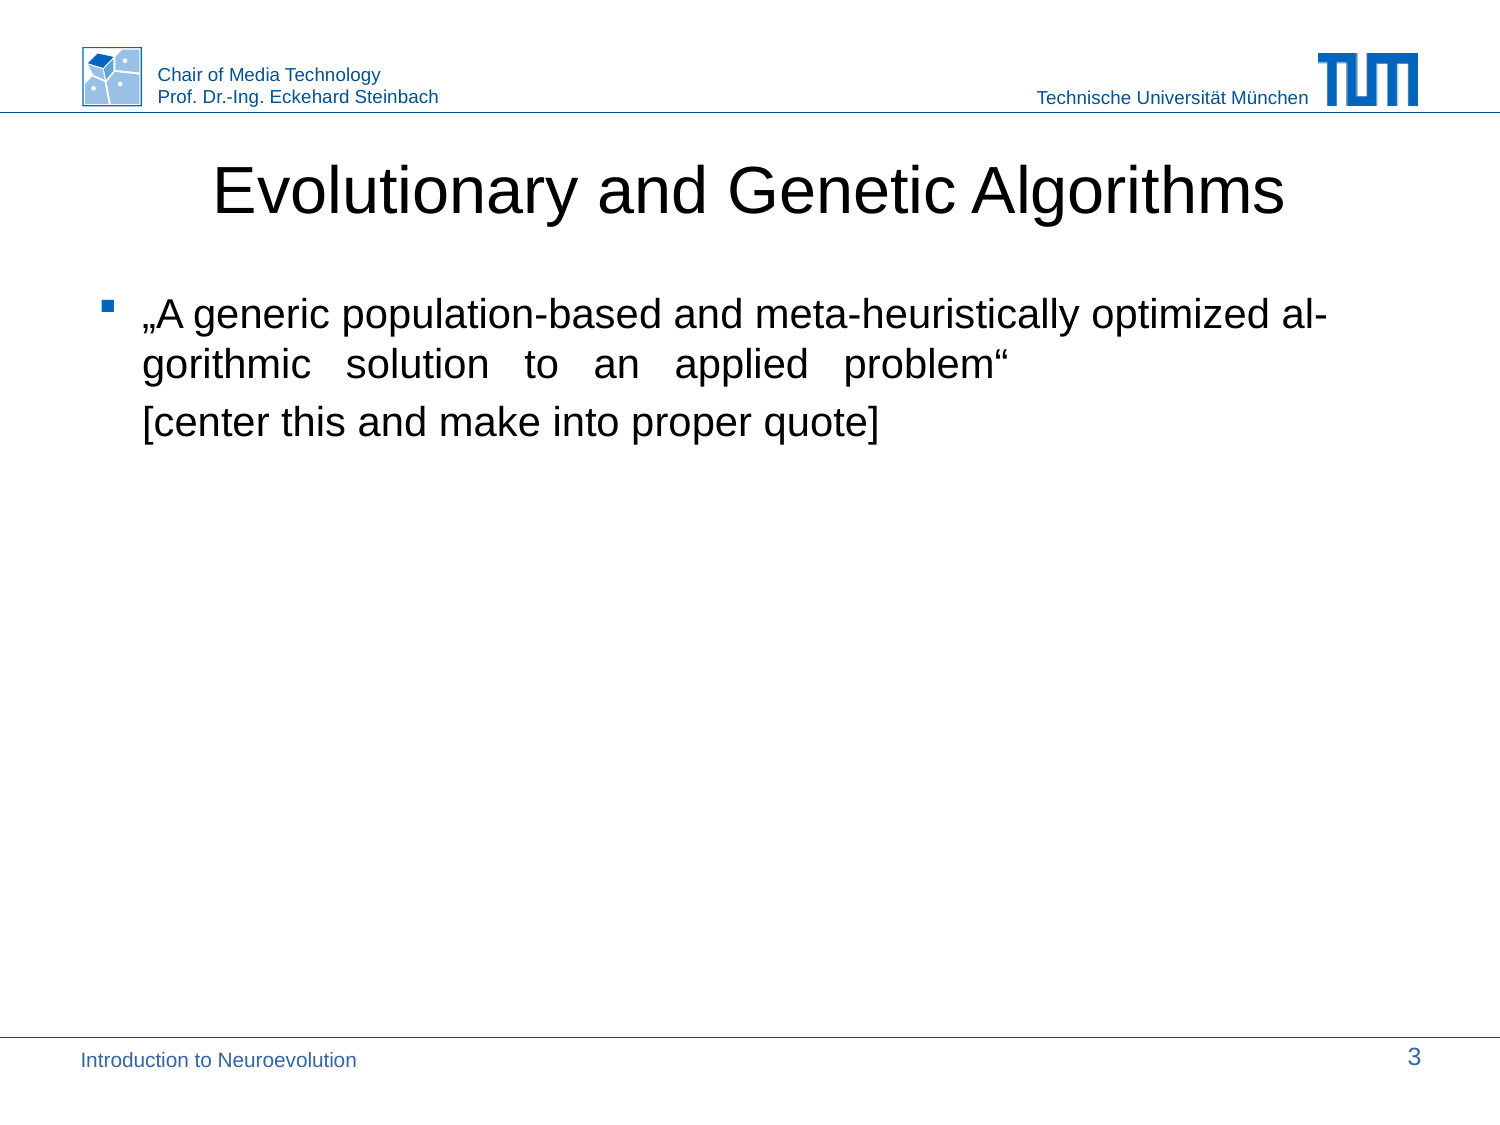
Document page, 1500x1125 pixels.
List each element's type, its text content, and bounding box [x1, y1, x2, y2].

text_box <number> [1392, 1035, 1471, 1090]
list „A generic population-based and meta-heuristically optimized al-gorithmic solution to an applied problem“ [center this and make into proper quote] [83, 279, 1417, 1013]
picture [1318, 53, 1418, 106]
text_box Introduction to Neuroevolution [65, 1041, 406, 1081]
title Evolutionary and Genetic Algorithms [83, 139, 1417, 239]
